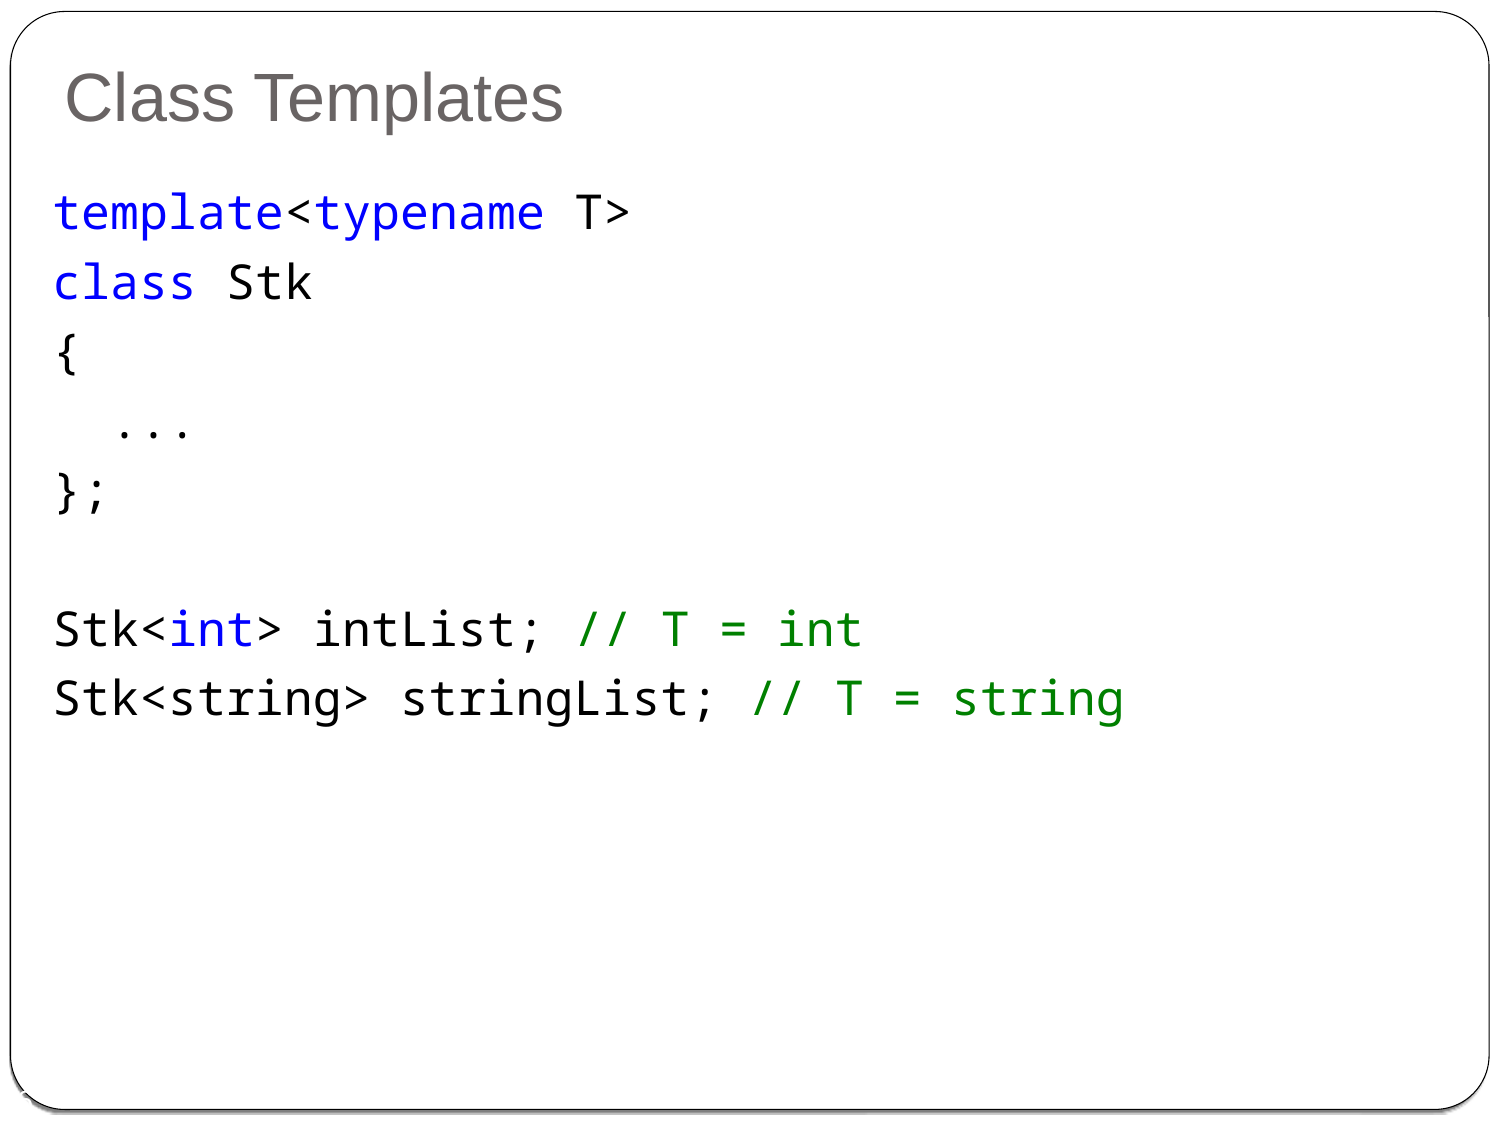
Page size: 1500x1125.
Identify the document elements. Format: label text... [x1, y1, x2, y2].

list template<typename T> class Stk { ... }; Stk<int> intList; // T = int Stk<string> stringList; // T = string [37, 162, 1463, 1088]
slide_number <number> [0, 1074, 50, 1125]
title Class Templates [50, 45, 1450, 150]
